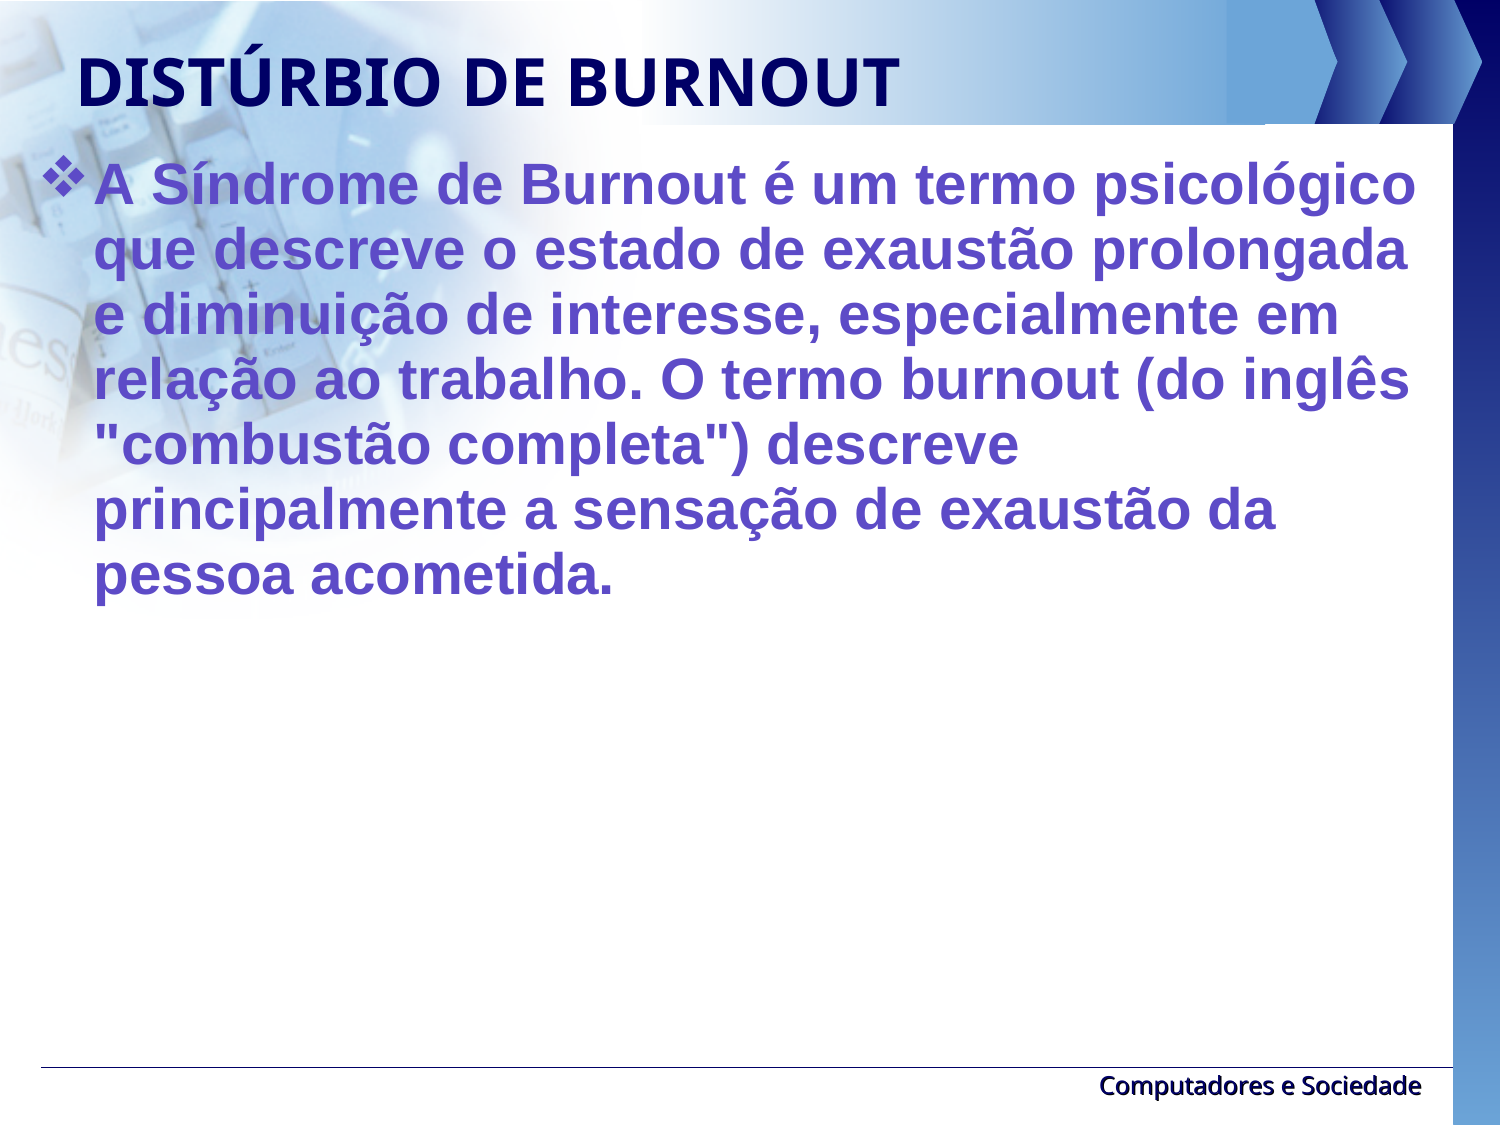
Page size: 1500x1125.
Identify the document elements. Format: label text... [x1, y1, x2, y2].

title DISTÚRBIO DE BURNOUT [75, 0, 1463, 161]
list A Síndrome de Burnout é um termo psicológico que descreve o estado de exaustão prolongada e diminuição de interesse, especialmente em relação ao trabalho. O termo burnout (do inglês "combustão completa") descreve principalmente a sensação de exaustão da pessoa acometida. [37, 151, 1426, 1051]
